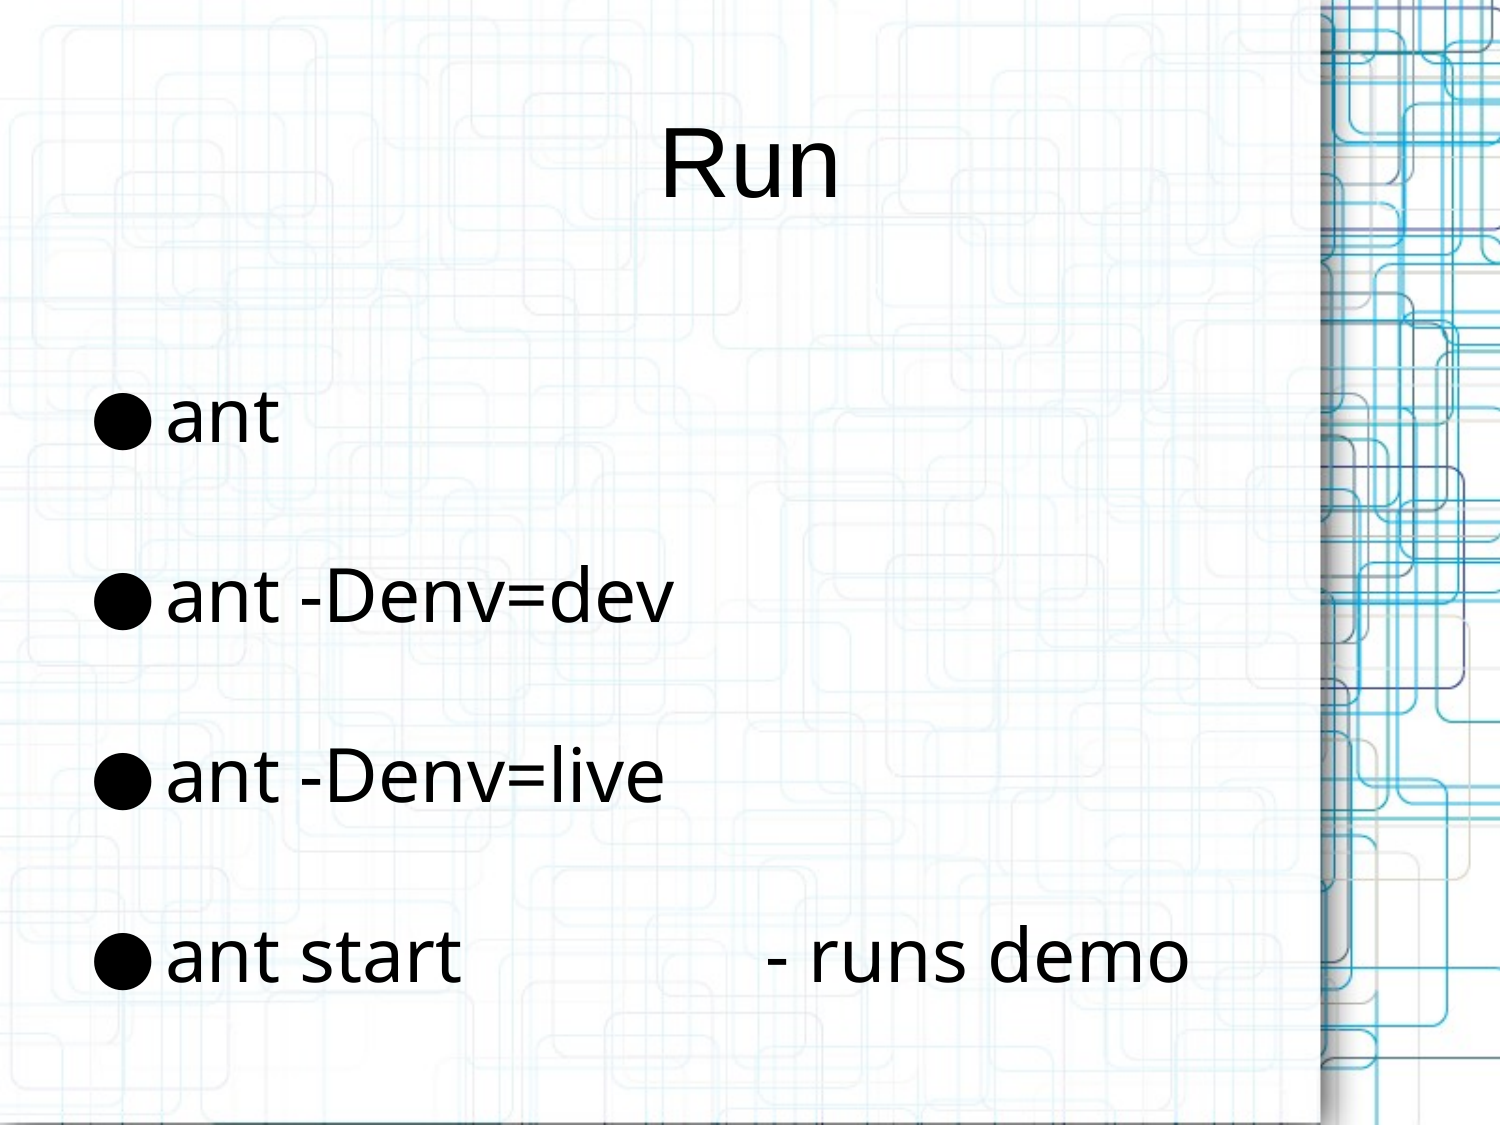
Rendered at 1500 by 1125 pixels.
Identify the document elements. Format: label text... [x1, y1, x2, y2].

list ant ant -Denv=dev ant -Denv=live ant start - runs demo [75, 262, 1425, 1078]
title Run [75, 45, 1425, 233]
picture [0, 0, 1500, 1125]
